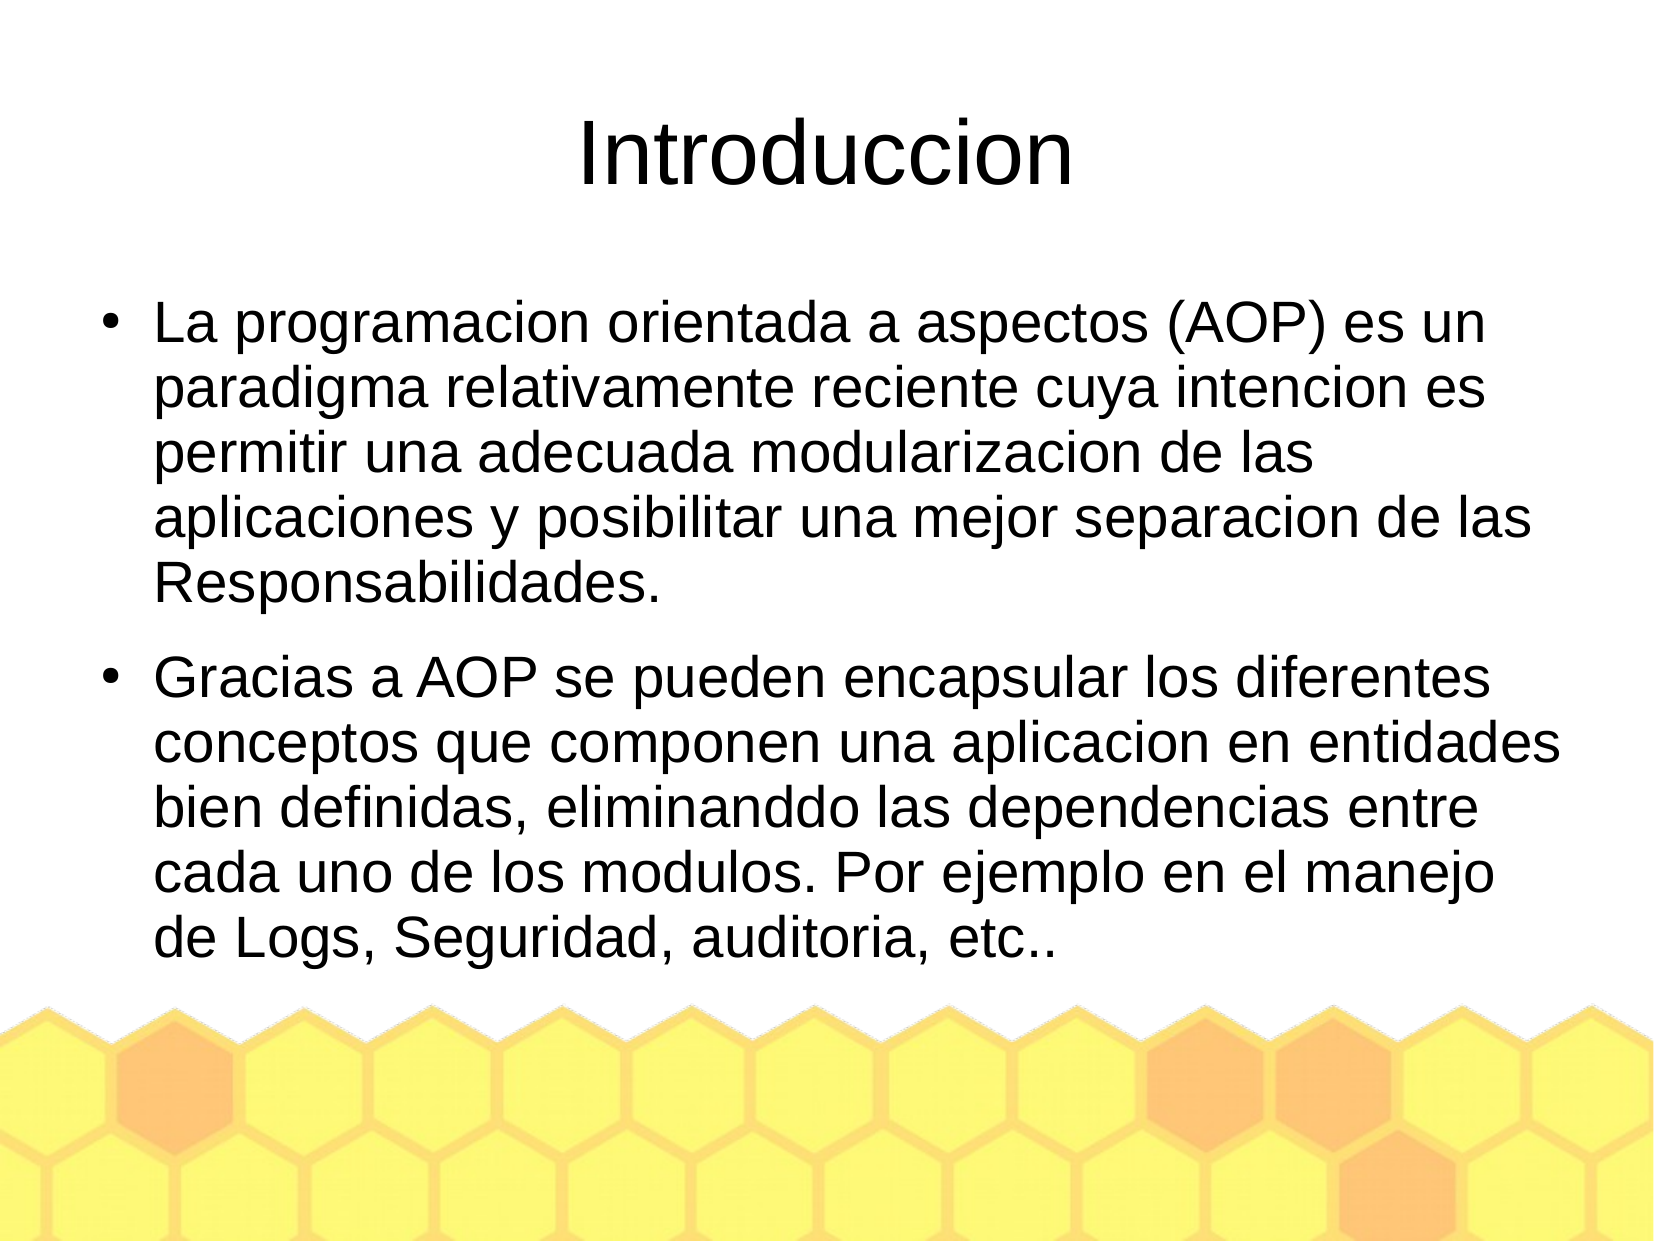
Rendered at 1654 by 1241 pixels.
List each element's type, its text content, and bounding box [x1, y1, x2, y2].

title Introduccion [82, 49, 1571, 257]
list La programacion orientada a aspectos (AOP) es un paradigma relativamente reciente cuya intencion es permitir una adecuada modularizacion de las aplicaciones y posibilitar una mejor separacion de las Responsabilidades. Gracias a AOP se pueden encapsular los diferentes conceptos que componen una aplicacion en entidades bien definidas, eliminanddo las dependencias entre cada uno de los modulos. Por ejemplo en el manejo de Logs, Seguridad, auditoria, etc.. [82, 290, 1571, 1010]
picture [0, 1001, 1654, 1241]
